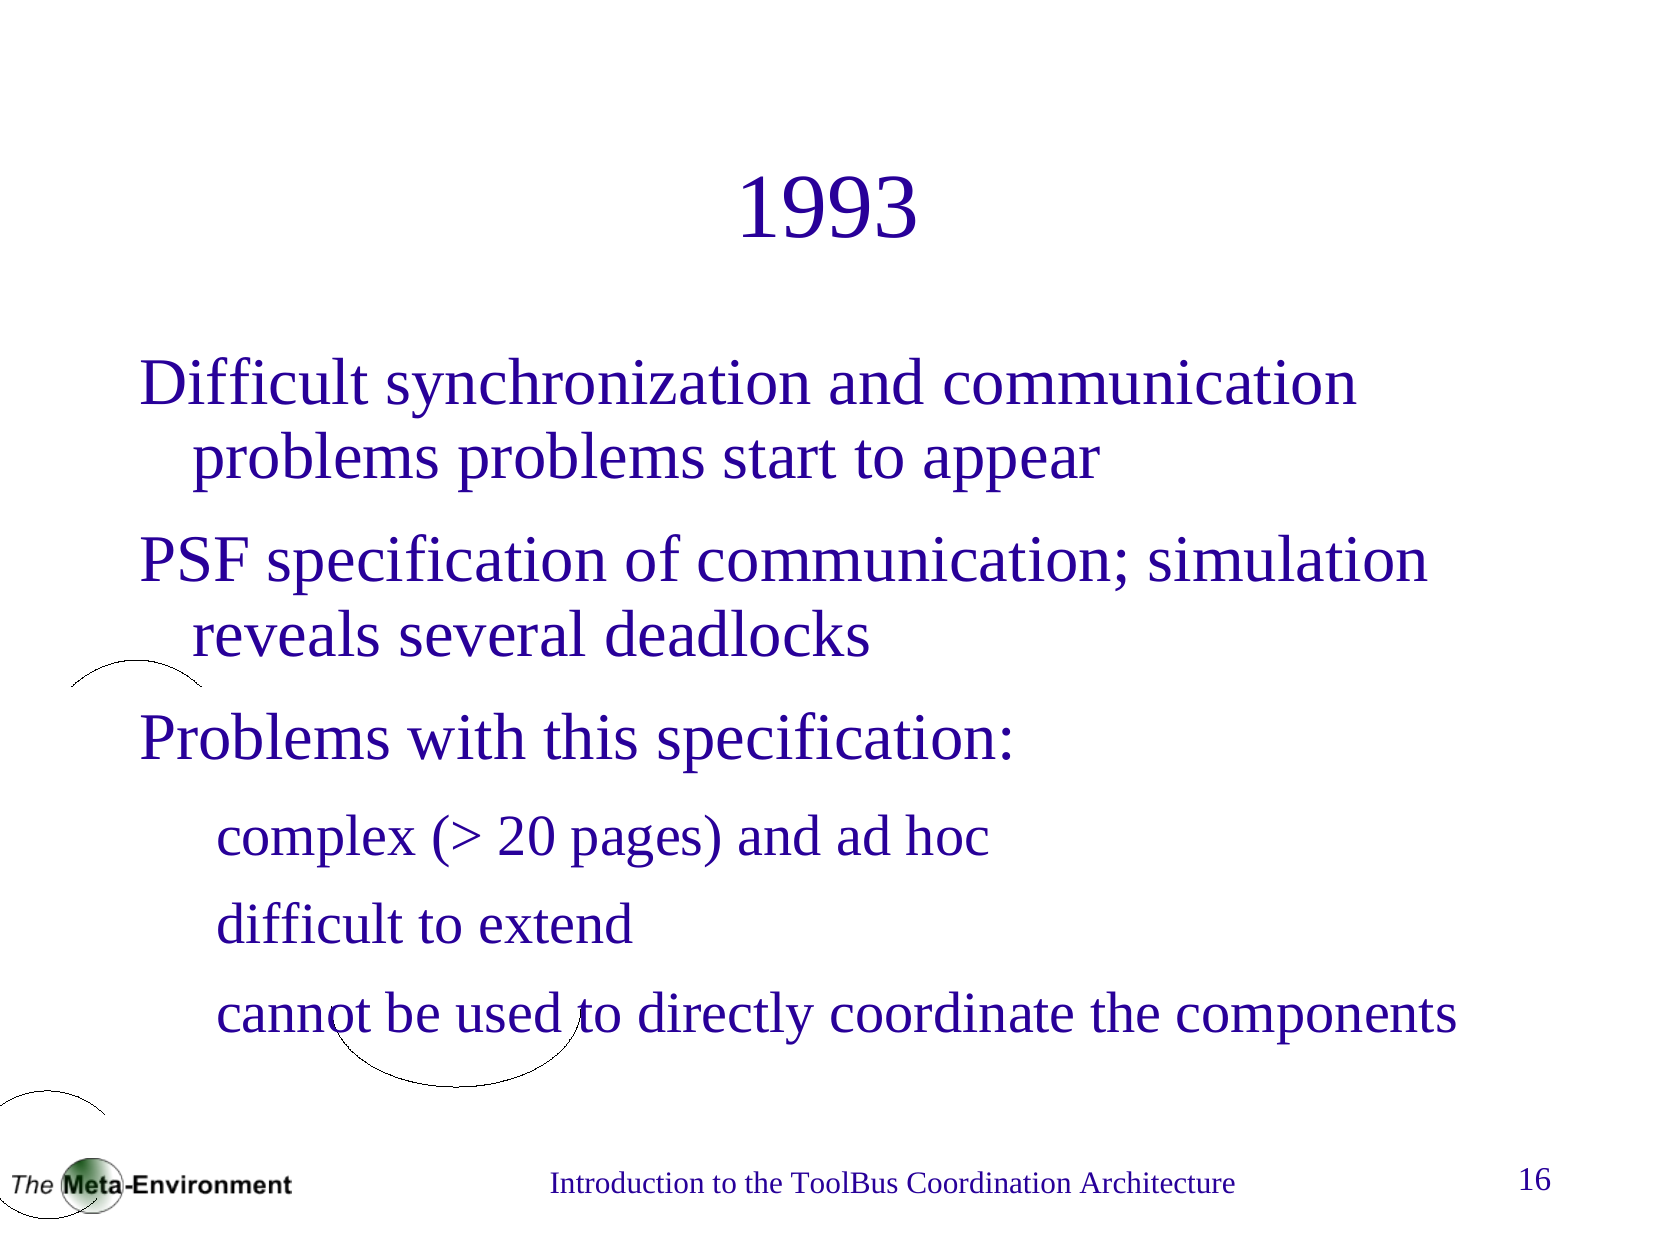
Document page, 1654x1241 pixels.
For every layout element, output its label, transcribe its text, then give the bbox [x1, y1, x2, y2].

title 1993 [121, 102, 1534, 311]
picture [12, 1158, 292, 1214]
list Difficult synchronization and communication problems problems start to appear PSF specification of communication; simulation reveals several deadlocks Problems with this specification: complex (> 20 pages) and ad hoc difficult to extend cannot be used to directly coordinate the components [121, 344, 1534, 1127]
